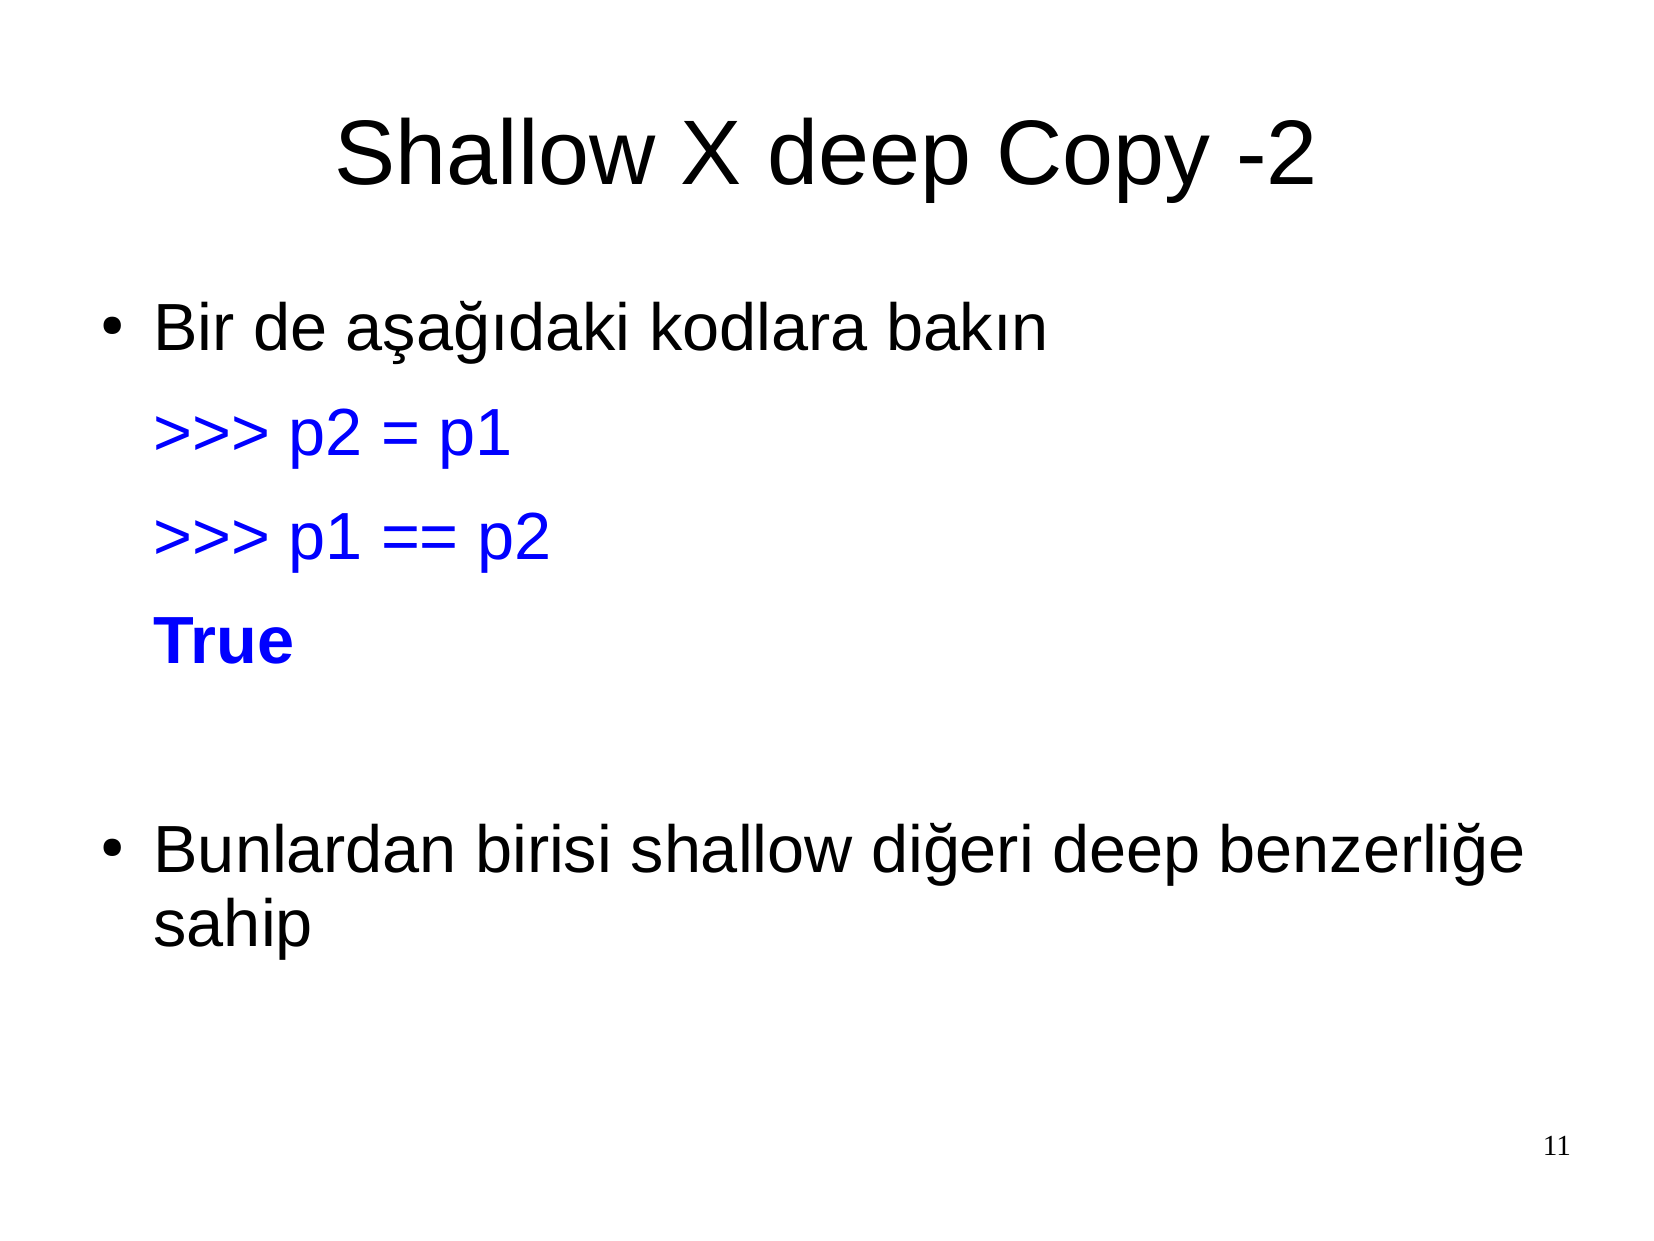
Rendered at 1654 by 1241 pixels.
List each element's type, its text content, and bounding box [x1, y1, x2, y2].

title Shallow X deep Copy -2 [82, 56, 1571, 250]
list Bir de aşağıdaki kodlara bakın >>> p2 = p1 >>> p1 == p2 True Bunlardan birisi shallow diğeri deep benzerliğe sahip [82, 290, 1571, 1109]
